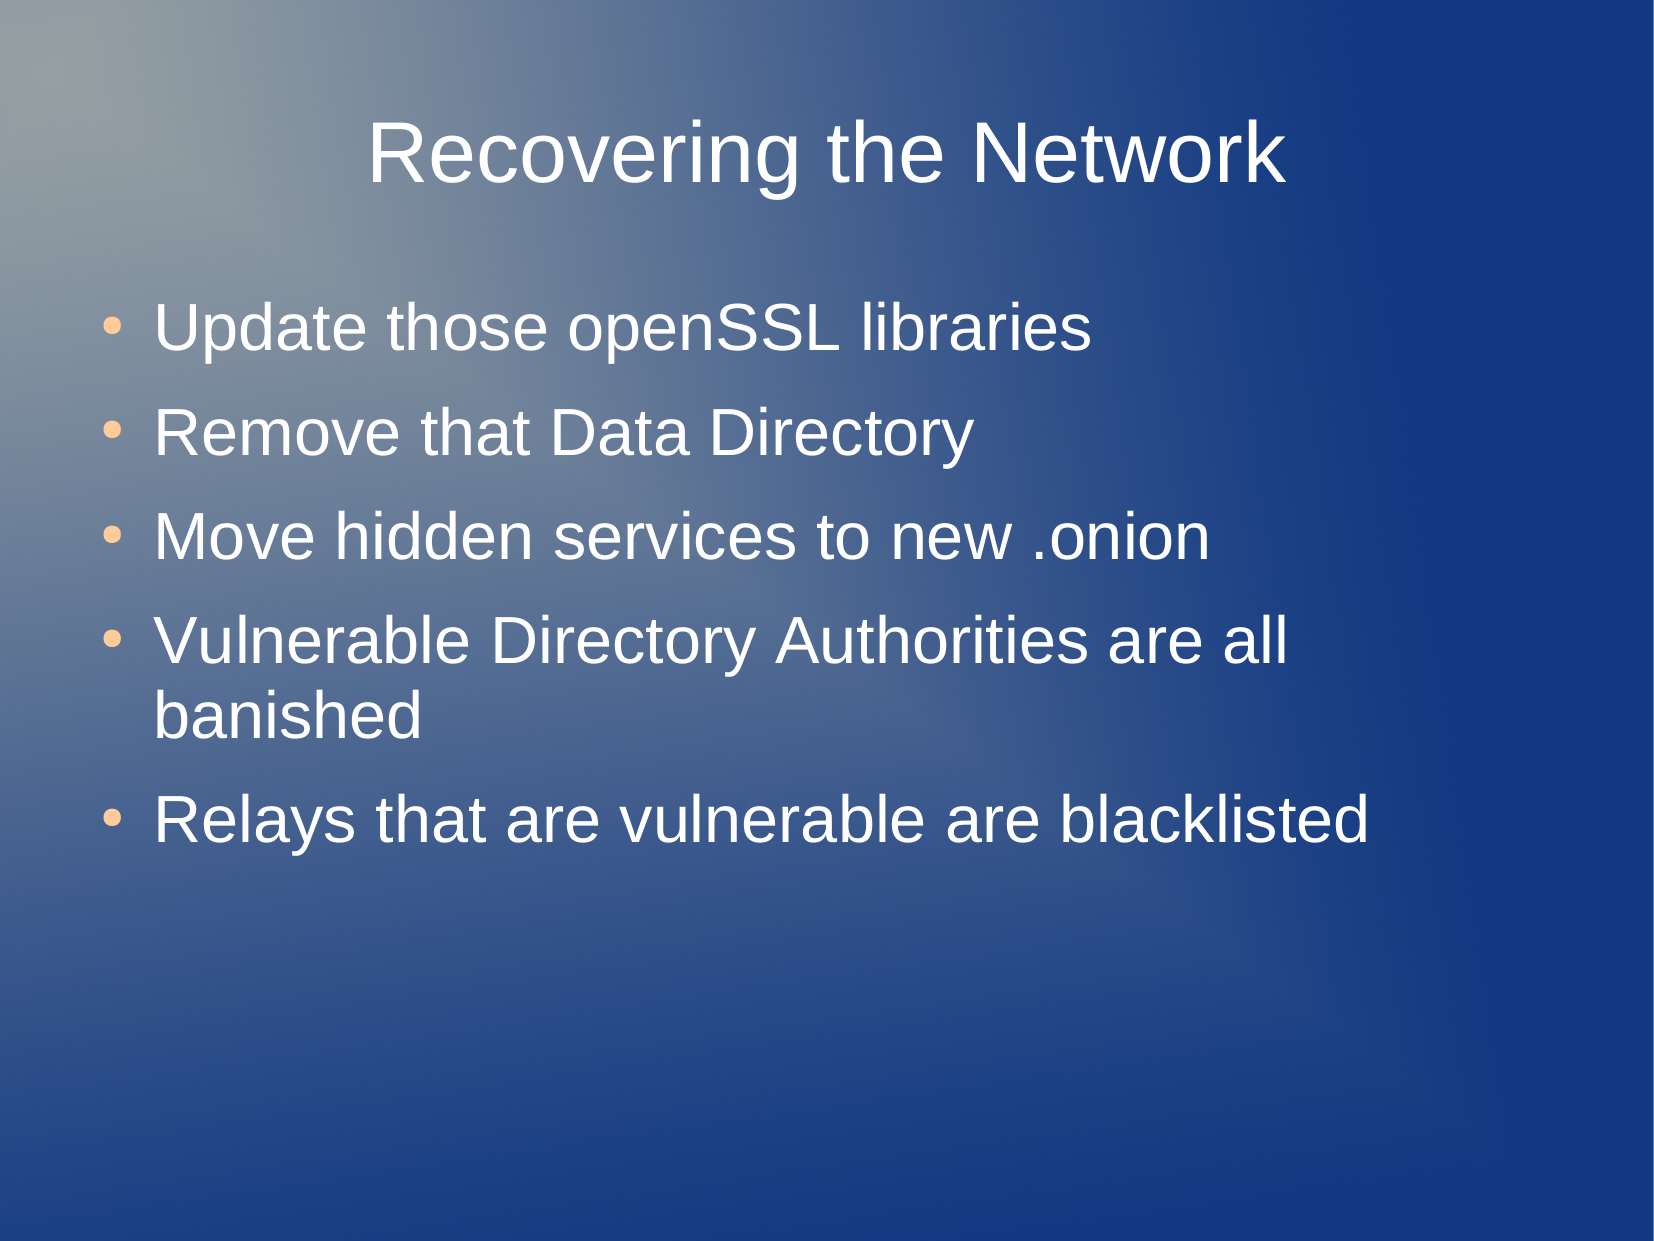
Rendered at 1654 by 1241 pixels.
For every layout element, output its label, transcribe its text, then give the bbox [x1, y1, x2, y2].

list Update those openSSL libraries Remove that Data Directory Move hidden services to new .onion Vulnerable Directory Authorities are all banished Relays that are vulnerable are blacklisted [82, 290, 1571, 1010]
picture [0, 0, 1654, 1241]
title Recovering the Network [82, 49, 1571, 257]
